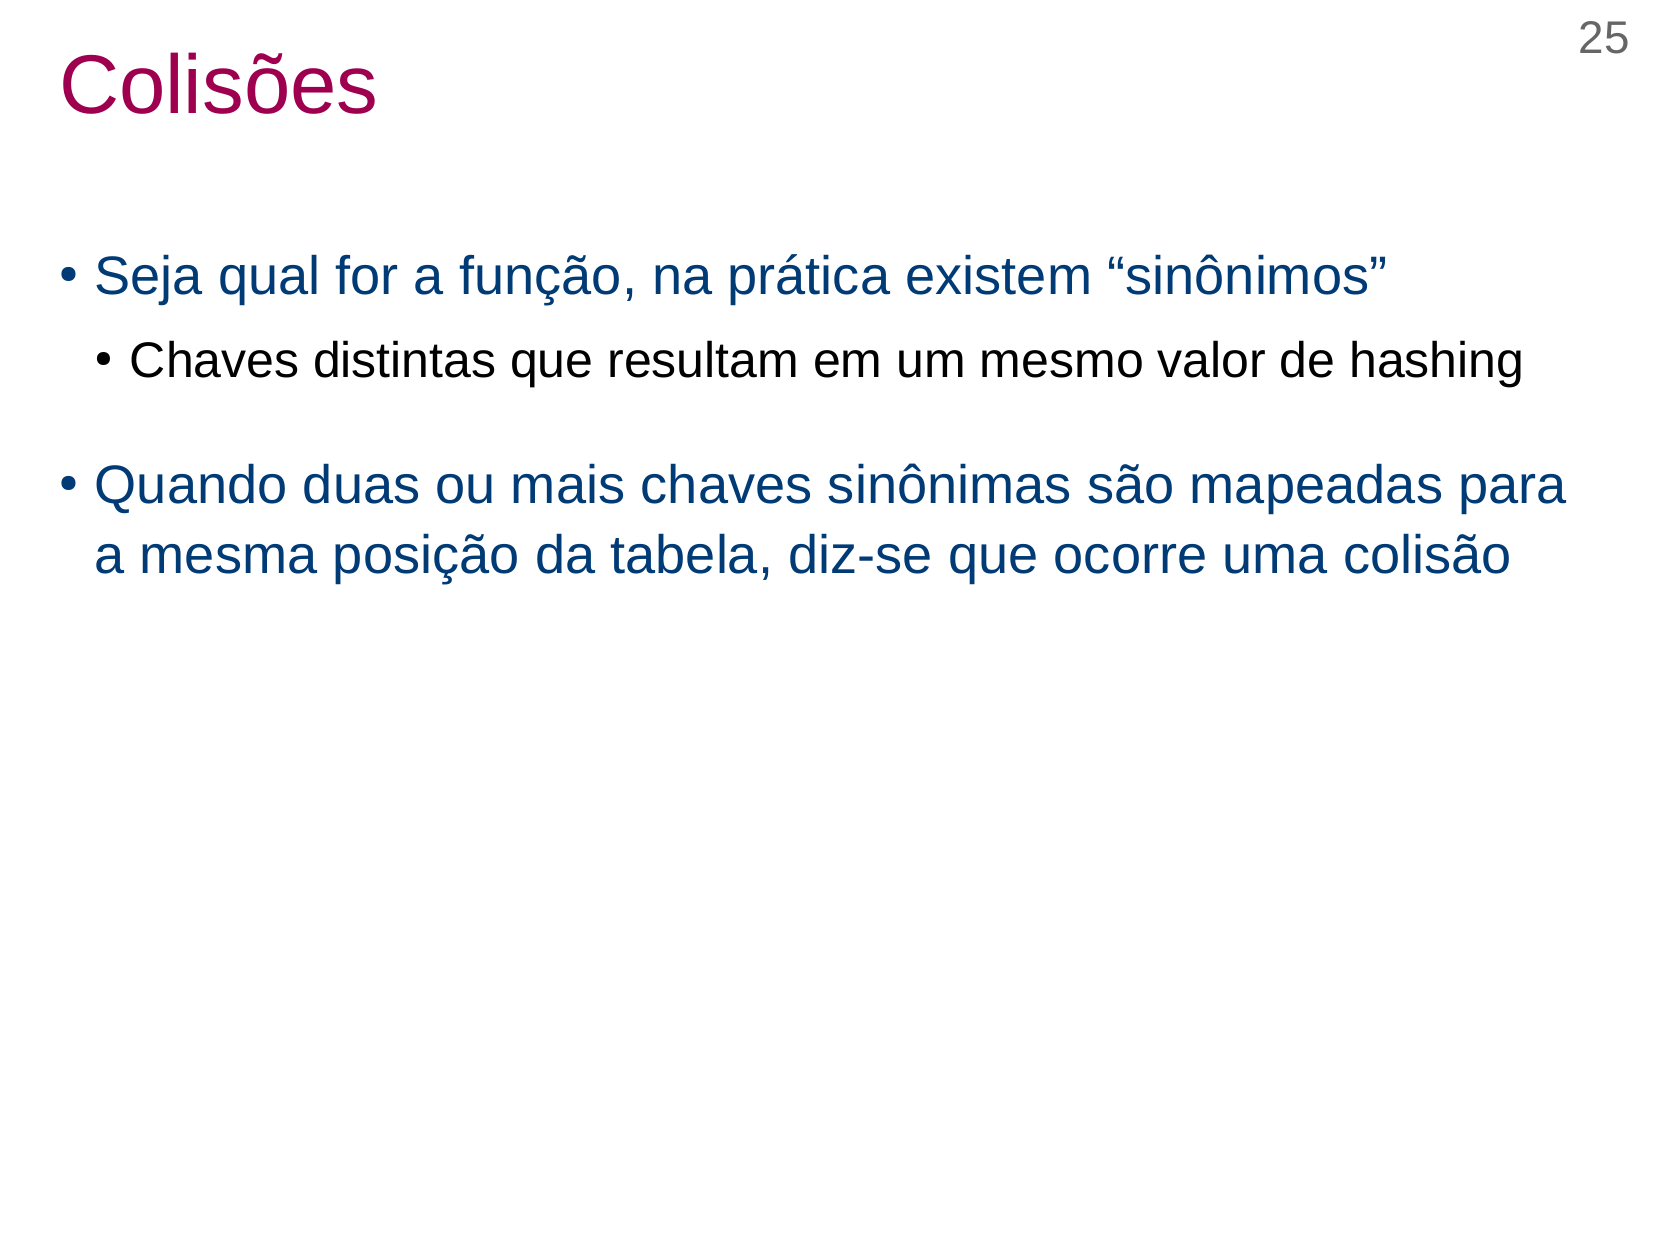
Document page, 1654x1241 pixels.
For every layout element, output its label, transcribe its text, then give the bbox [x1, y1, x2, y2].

title Colisões [59, 29, 1595, 148]
list Seja qual for a função, na prática existem “sinônimos” Chaves distintas que resultam em um mesmo valor de hashing Quando duas ou mais chaves sinônimas são mapeadas para a mesma posição da tabela, diz-se que ocorre uma colisão [59, 236, 1595, 1211]
